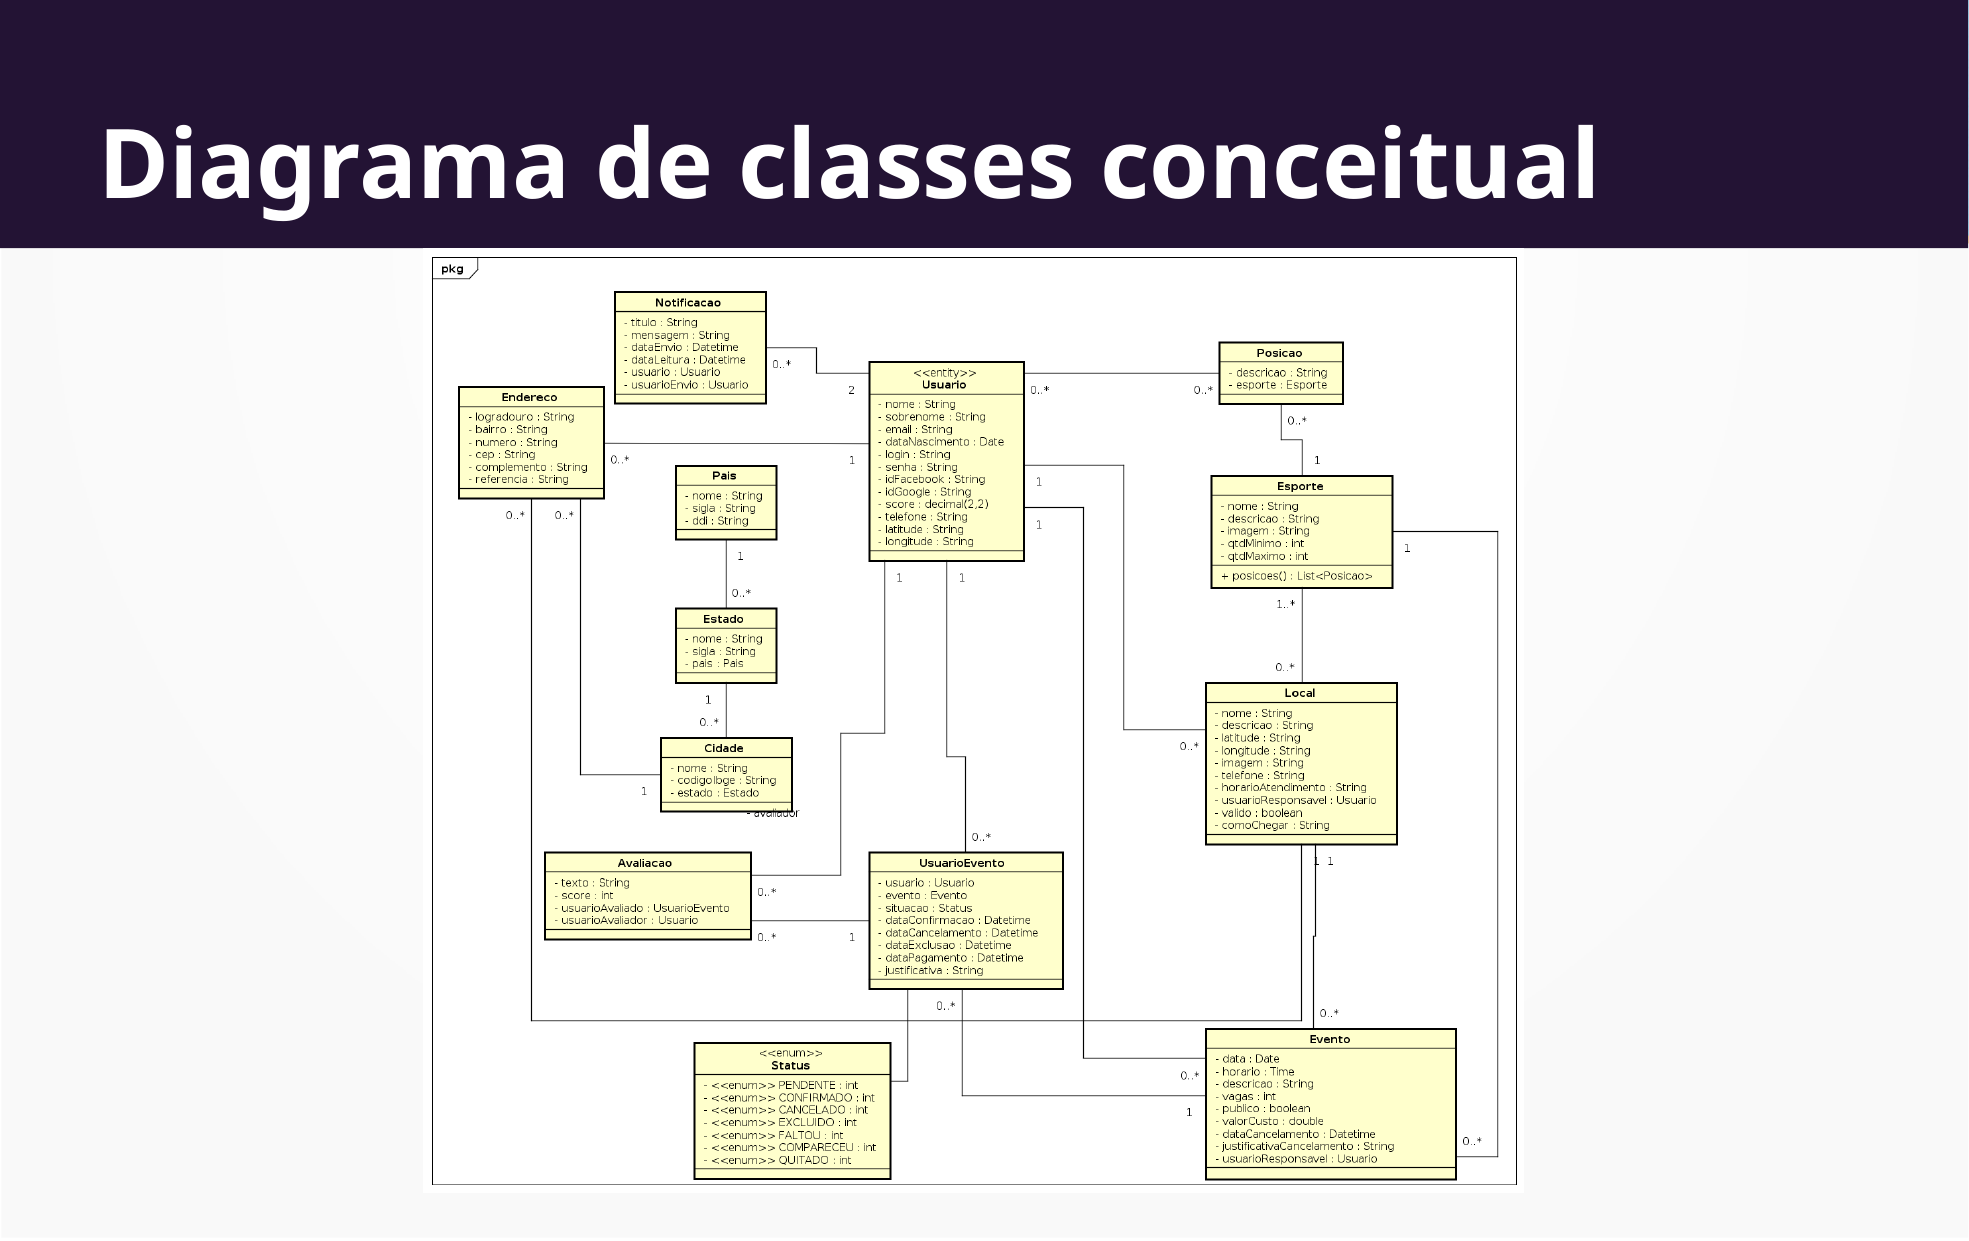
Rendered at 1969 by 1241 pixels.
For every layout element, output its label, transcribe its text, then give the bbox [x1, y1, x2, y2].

title Diagrama de classes conceitual [98, 19, 1870, 227]
picture [0, 248, 1969, 1241]
